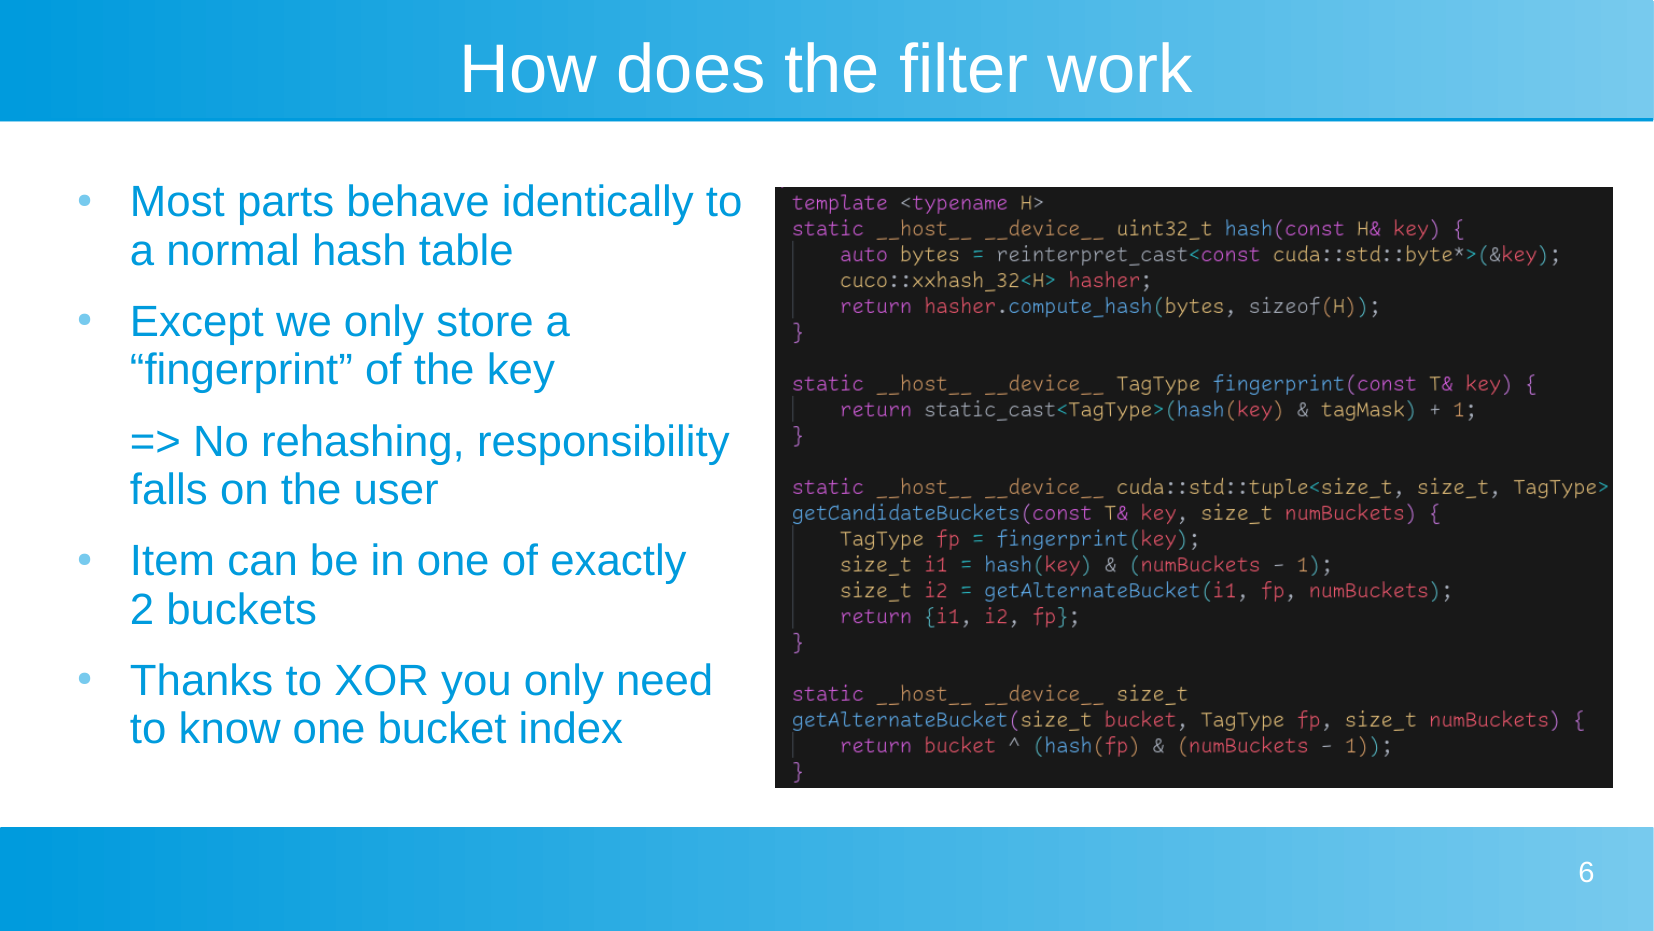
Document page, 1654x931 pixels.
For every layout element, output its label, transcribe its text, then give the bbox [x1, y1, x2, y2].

title How does the filter work [59, 29, 1595, 108]
list Most parts behave identically to a normal hash table Except we only store a “fingerprint” of the key => No rehashing, responsibility falls on the user Item can be in one of exactly 2 buckets Thanks to XOR you only need to know one bucket index [59, 177, 751, 768]
picture [775, 187, 1613, 788]
